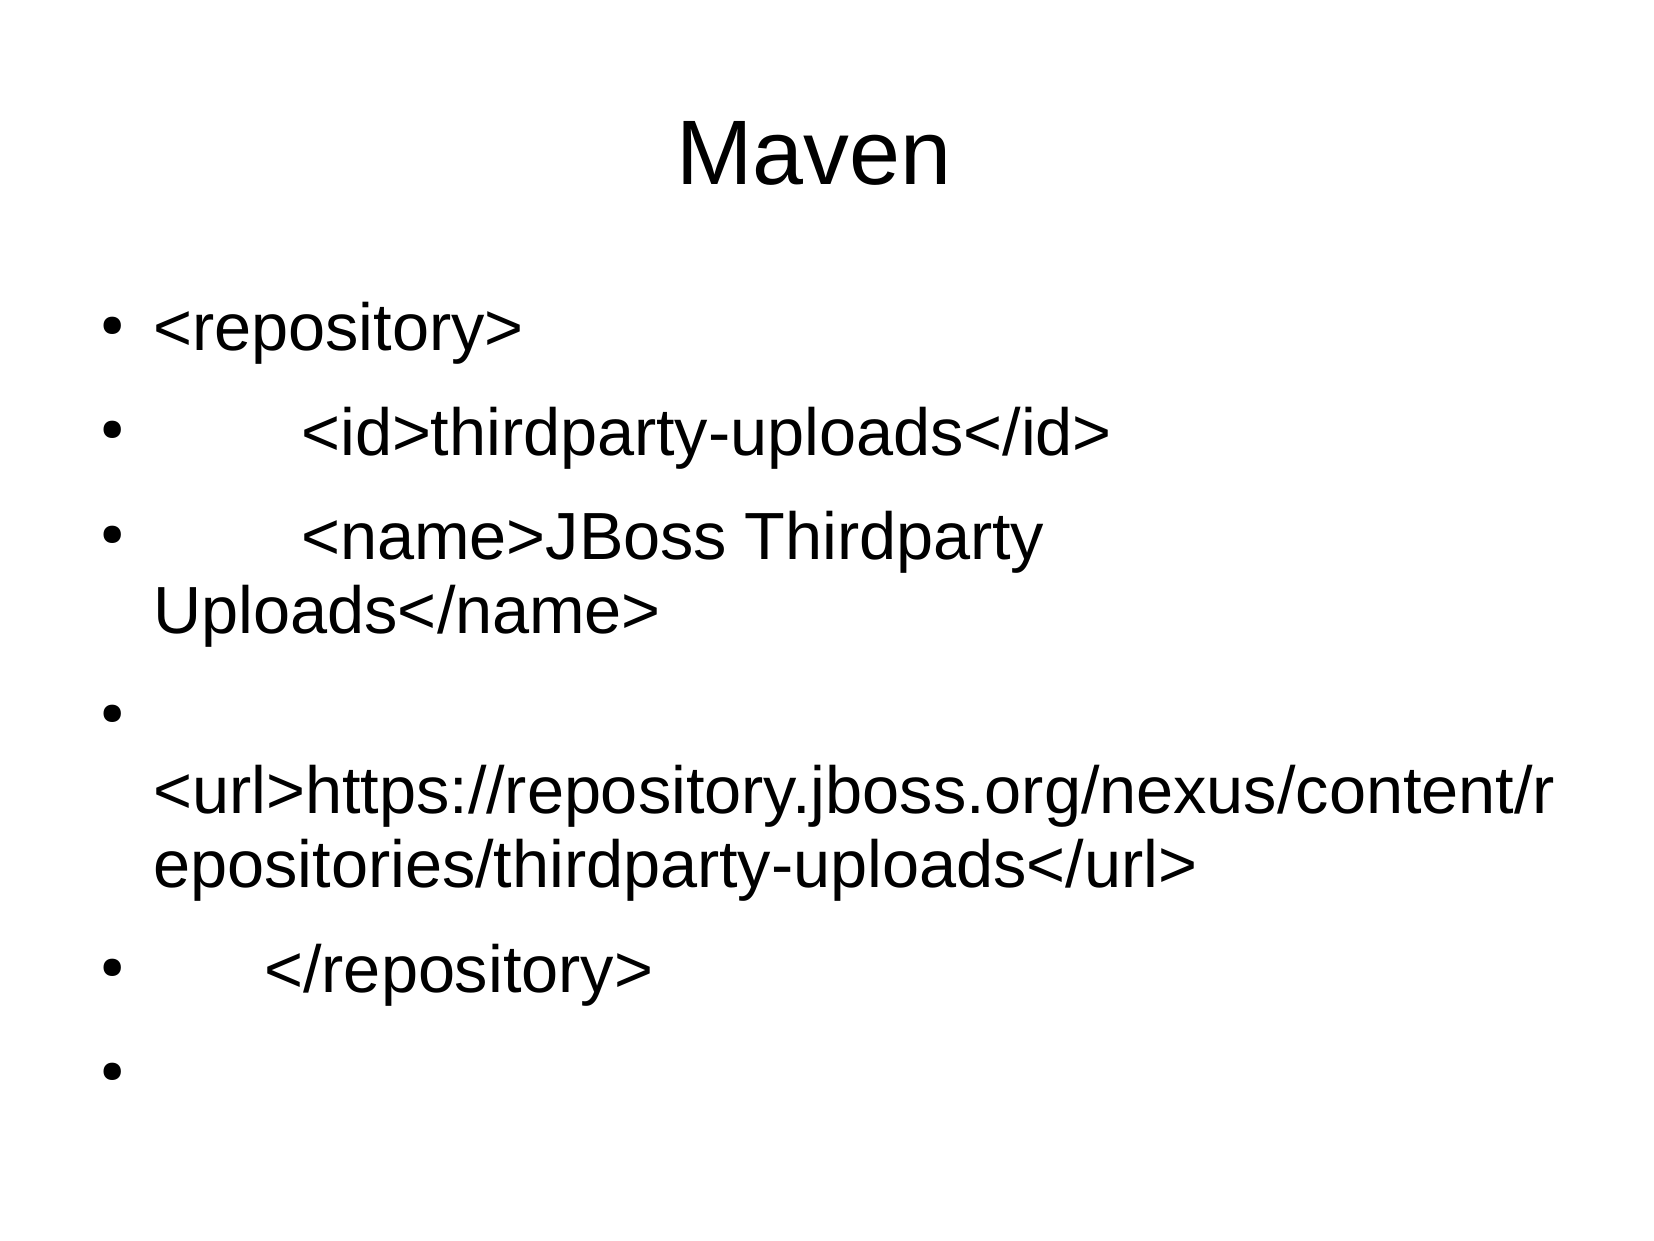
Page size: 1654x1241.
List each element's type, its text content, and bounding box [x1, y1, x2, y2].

list <repository> <id>thirdparty-uploads</id> <name>JBoss Thirdparty Uploads</name> <url>https://repository.jboss.org/nexus/content/repositories/thirdparty-uploads</url> </repository> [82, 290, 1571, 1010]
title Maven [82, 49, 1571, 257]
